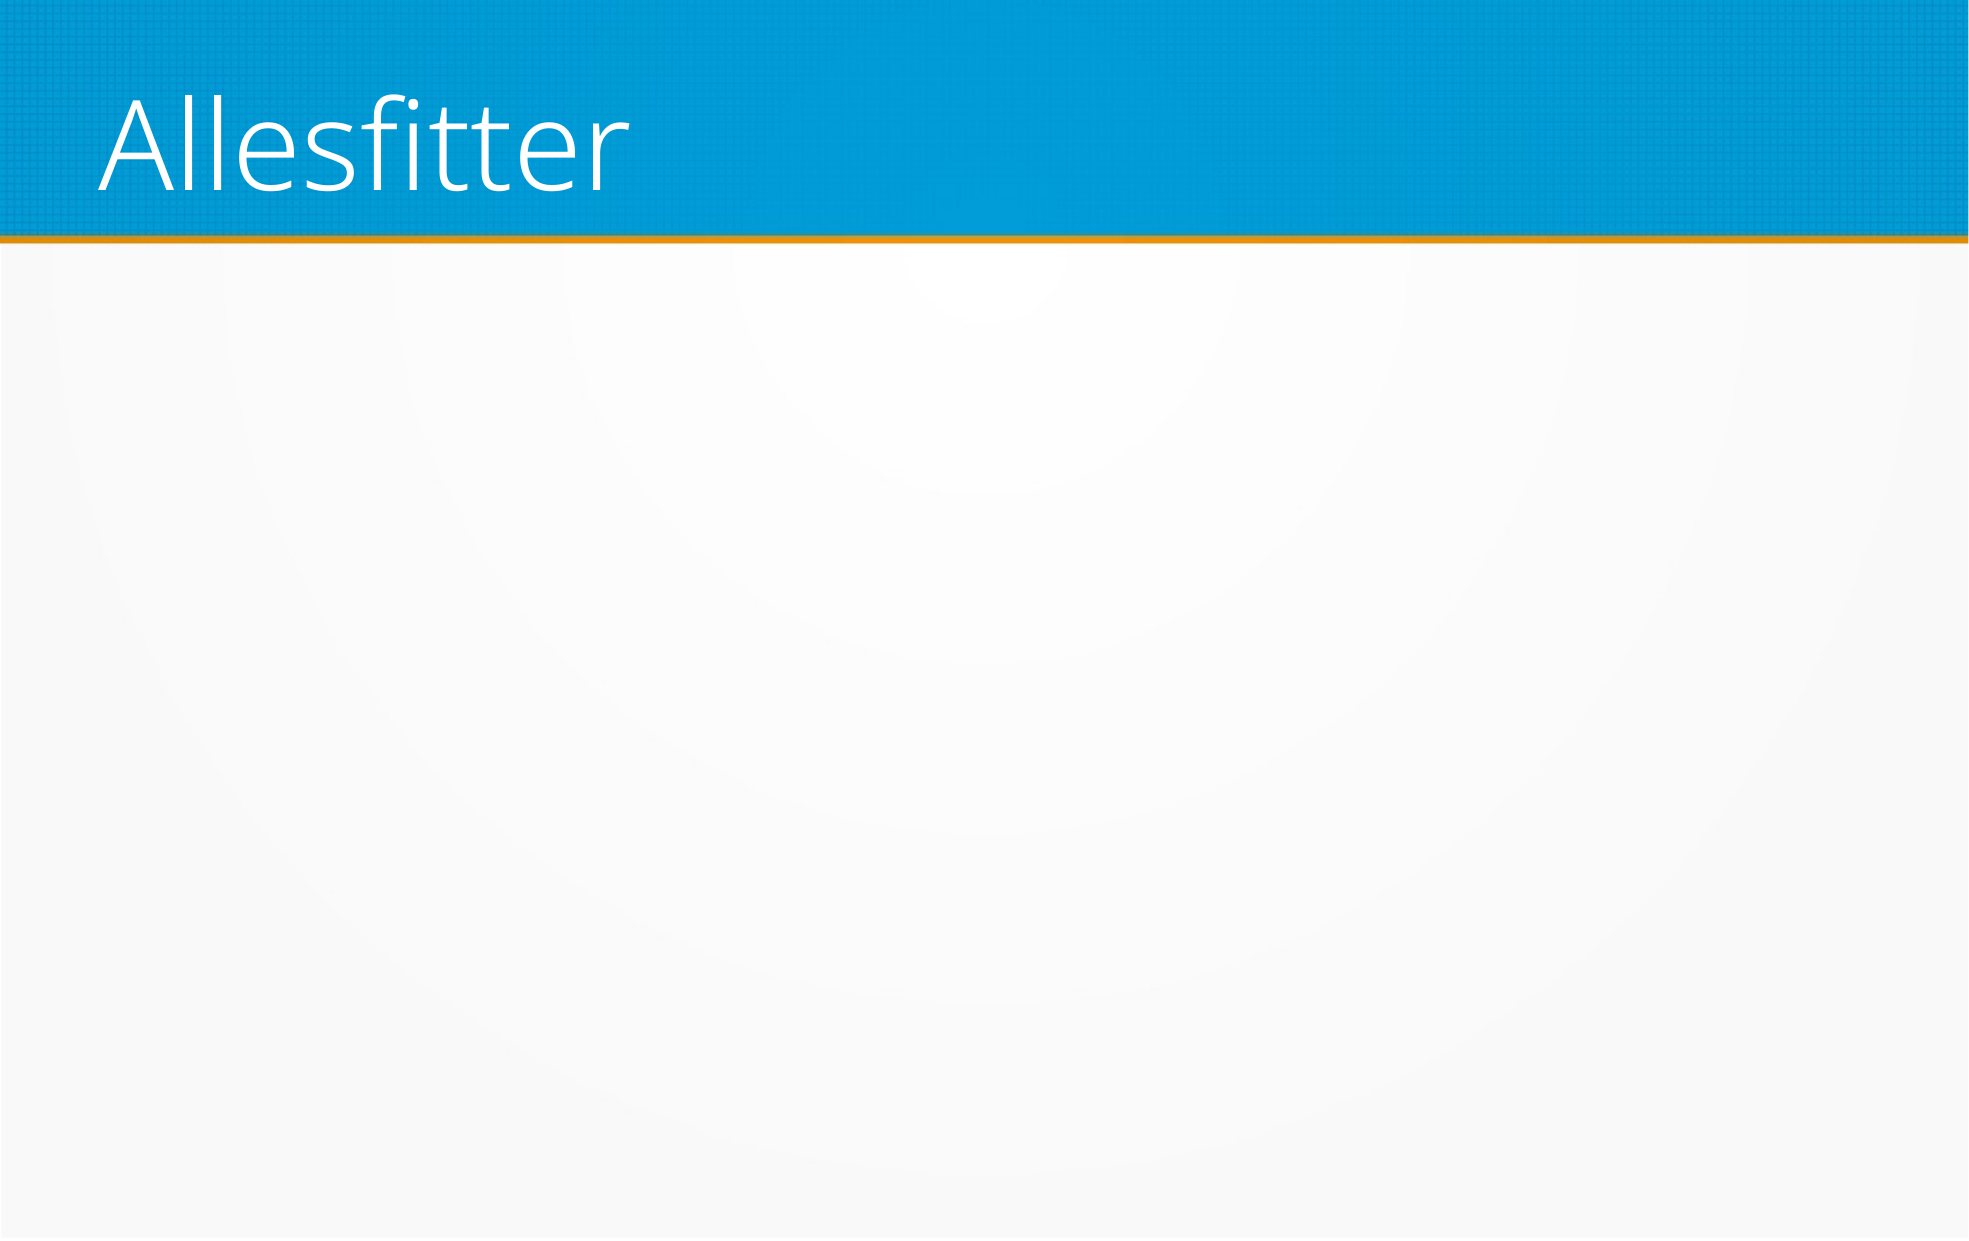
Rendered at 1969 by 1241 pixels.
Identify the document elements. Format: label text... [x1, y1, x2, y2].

picture [0, 233, 1969, 1241]
title Allesfitter [98, 19, 1870, 227]
